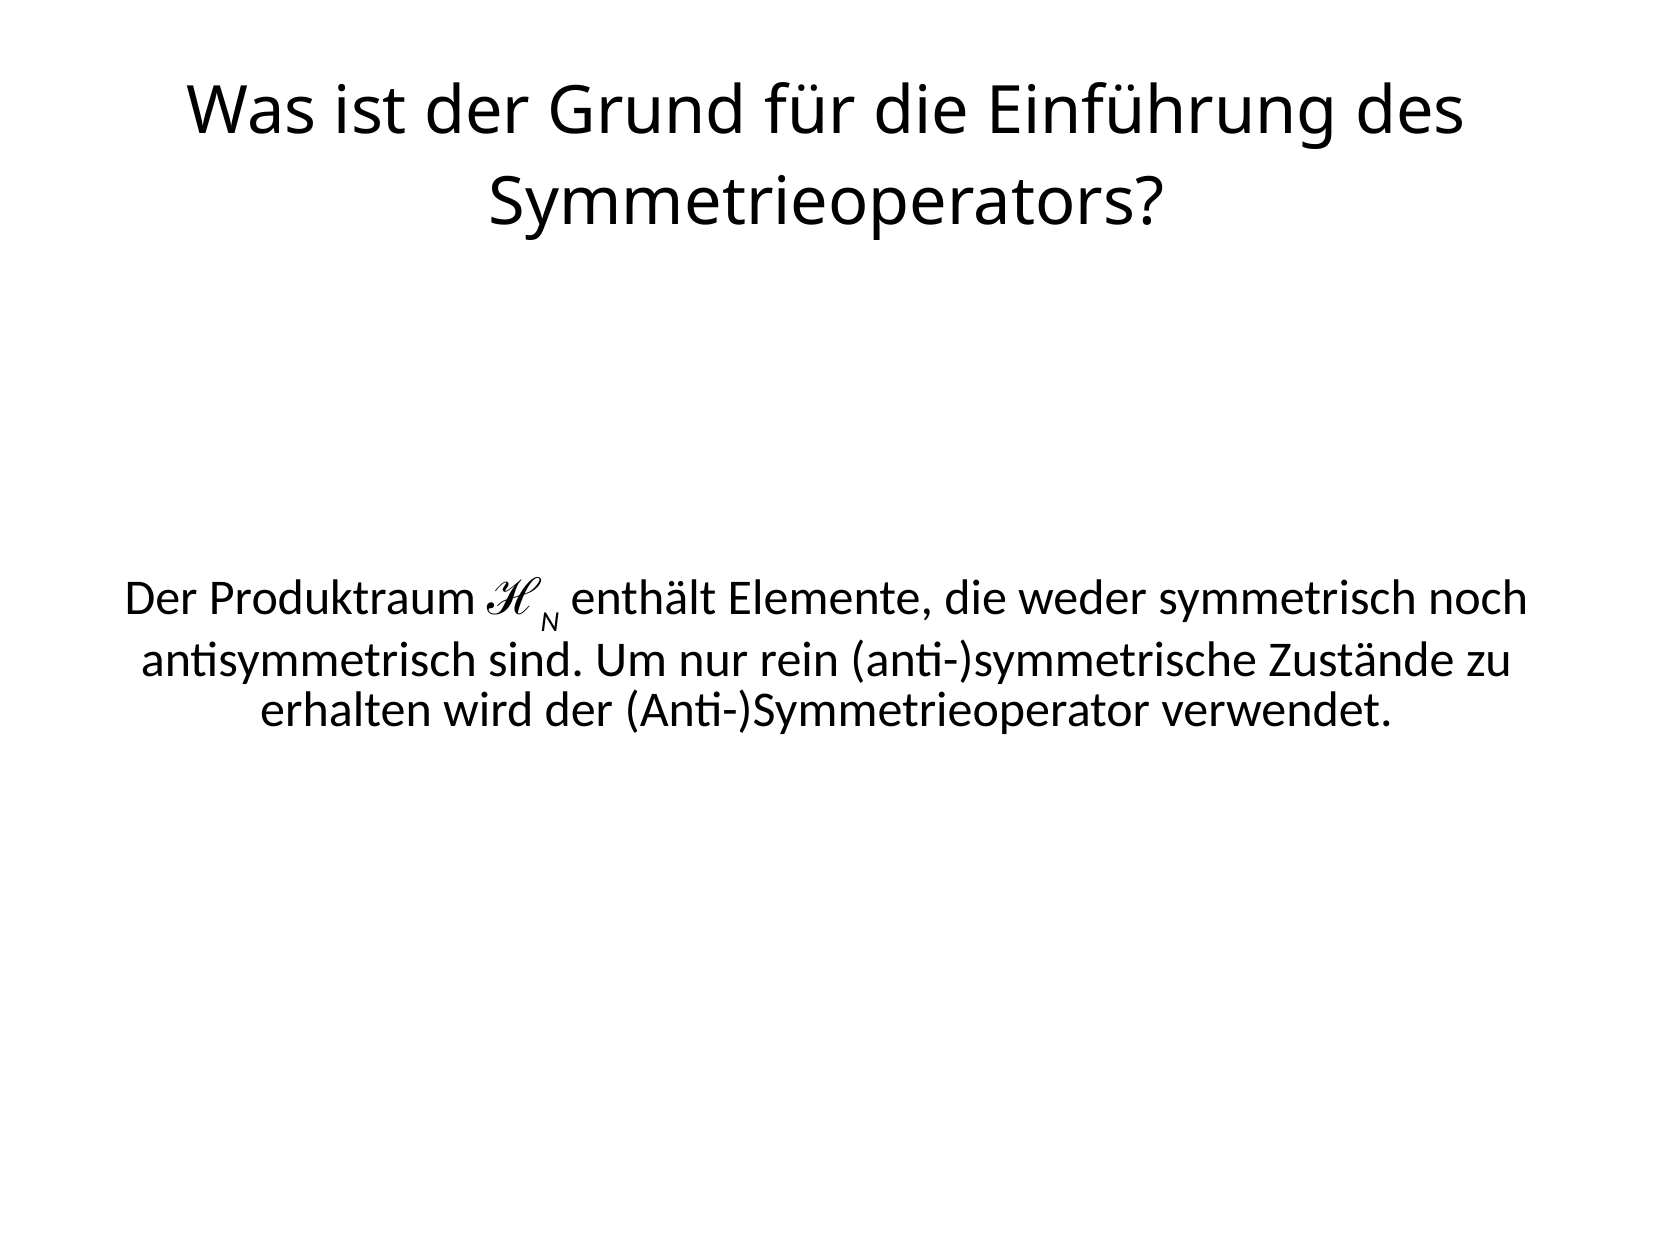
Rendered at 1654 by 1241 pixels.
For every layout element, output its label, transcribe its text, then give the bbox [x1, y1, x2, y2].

title Was ist der Grund für die Einführung des Symmetrieoperators? [82, 49, 1571, 257]
subtitle Der Produktraum ℋN enthält Elemente, die weder symmetrisch noch antisymmetrisch sind. Um nur rein (anti-)symmetrische Zustände zu erhalten wird der (Anti-)Symmetrieoperator verwendet. [82, 290, 1571, 1010]
